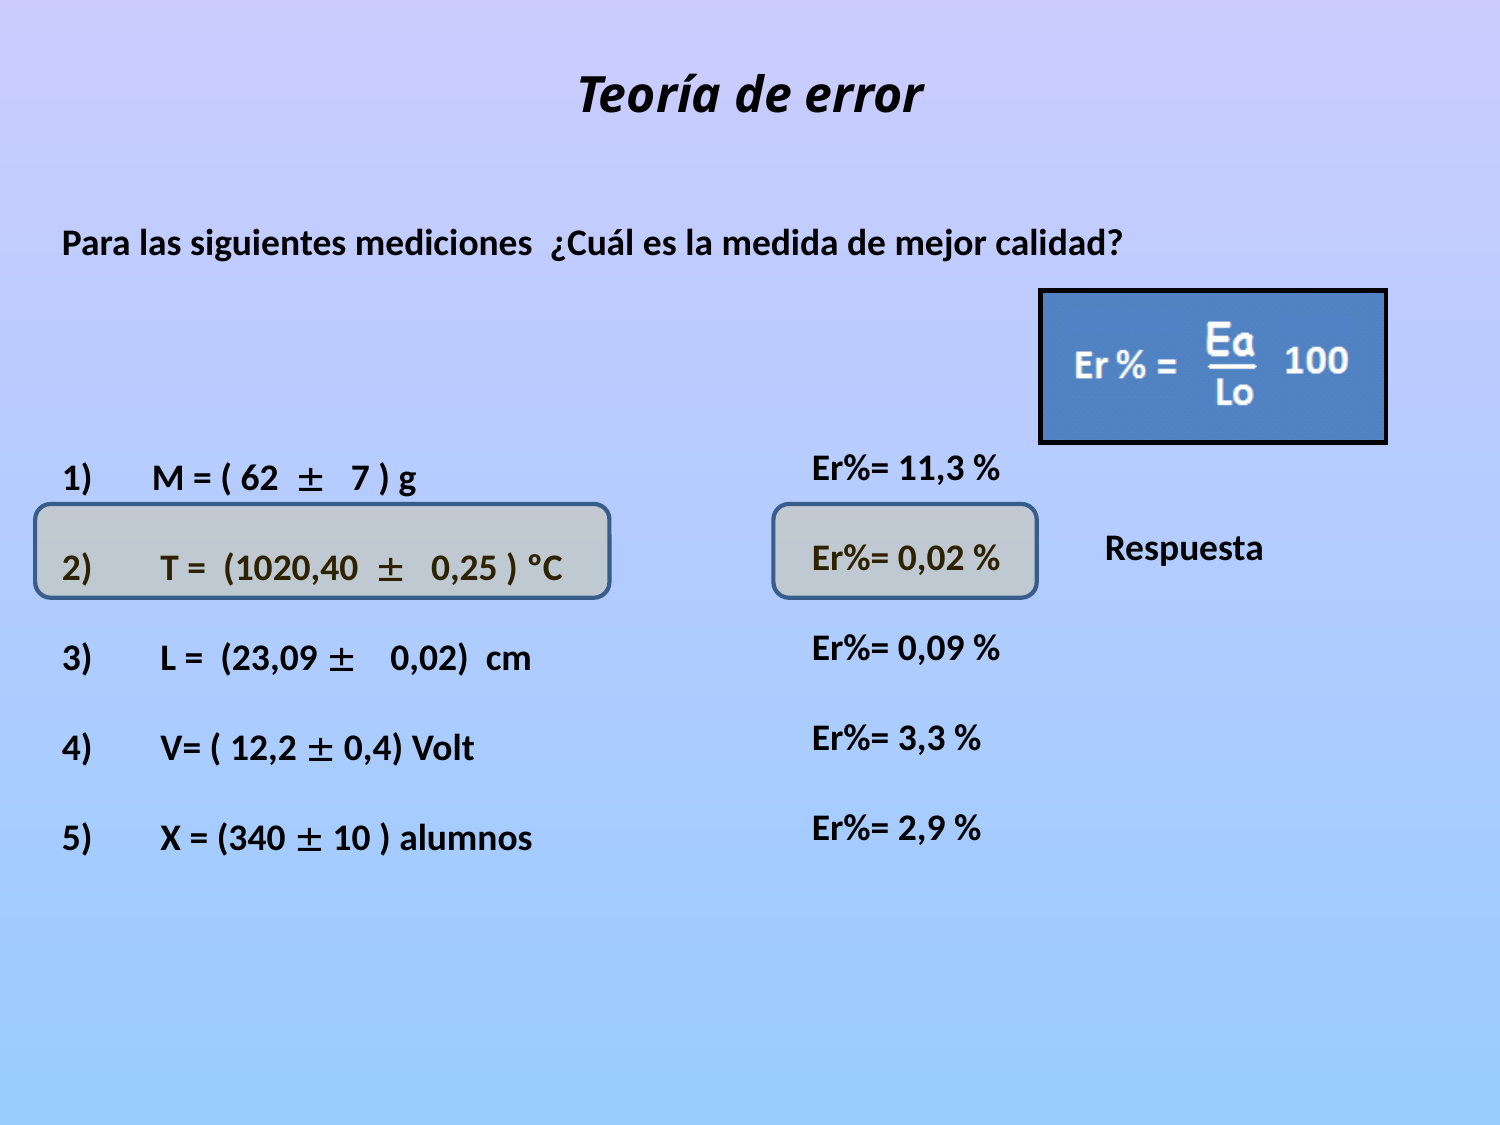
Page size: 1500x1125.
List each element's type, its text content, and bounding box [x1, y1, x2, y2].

title Teoría de error [75, 45, 1426, 141]
text_box Er%= 11,3 % Er%= 0,02 % Er%= 0,09 % Er%= 3,3 % Er%= 2,9 % [796, 435, 1079, 906]
list [70, 269, 1421, 1012]
text_box Respuesta [1090, 516, 1279, 576]
text_box Para las siguientes mediciones ¿Cuál es la medida de mejor calidad? [47, 211, 1395, 271]
picture [1042, 292, 1384, 440]
text_box [35, 503, 610, 598]
text_box [773, 503, 1037, 598]
text_box 1) M = ( 62  7 ) g 2) T = (1020,40  0,25 ) ºC 3) L = (23,09  0,02) cm 4) V= ( 12,2  0,4) Volt 5) X = (340  10 ) alumnos [47, 445, 633, 865]
